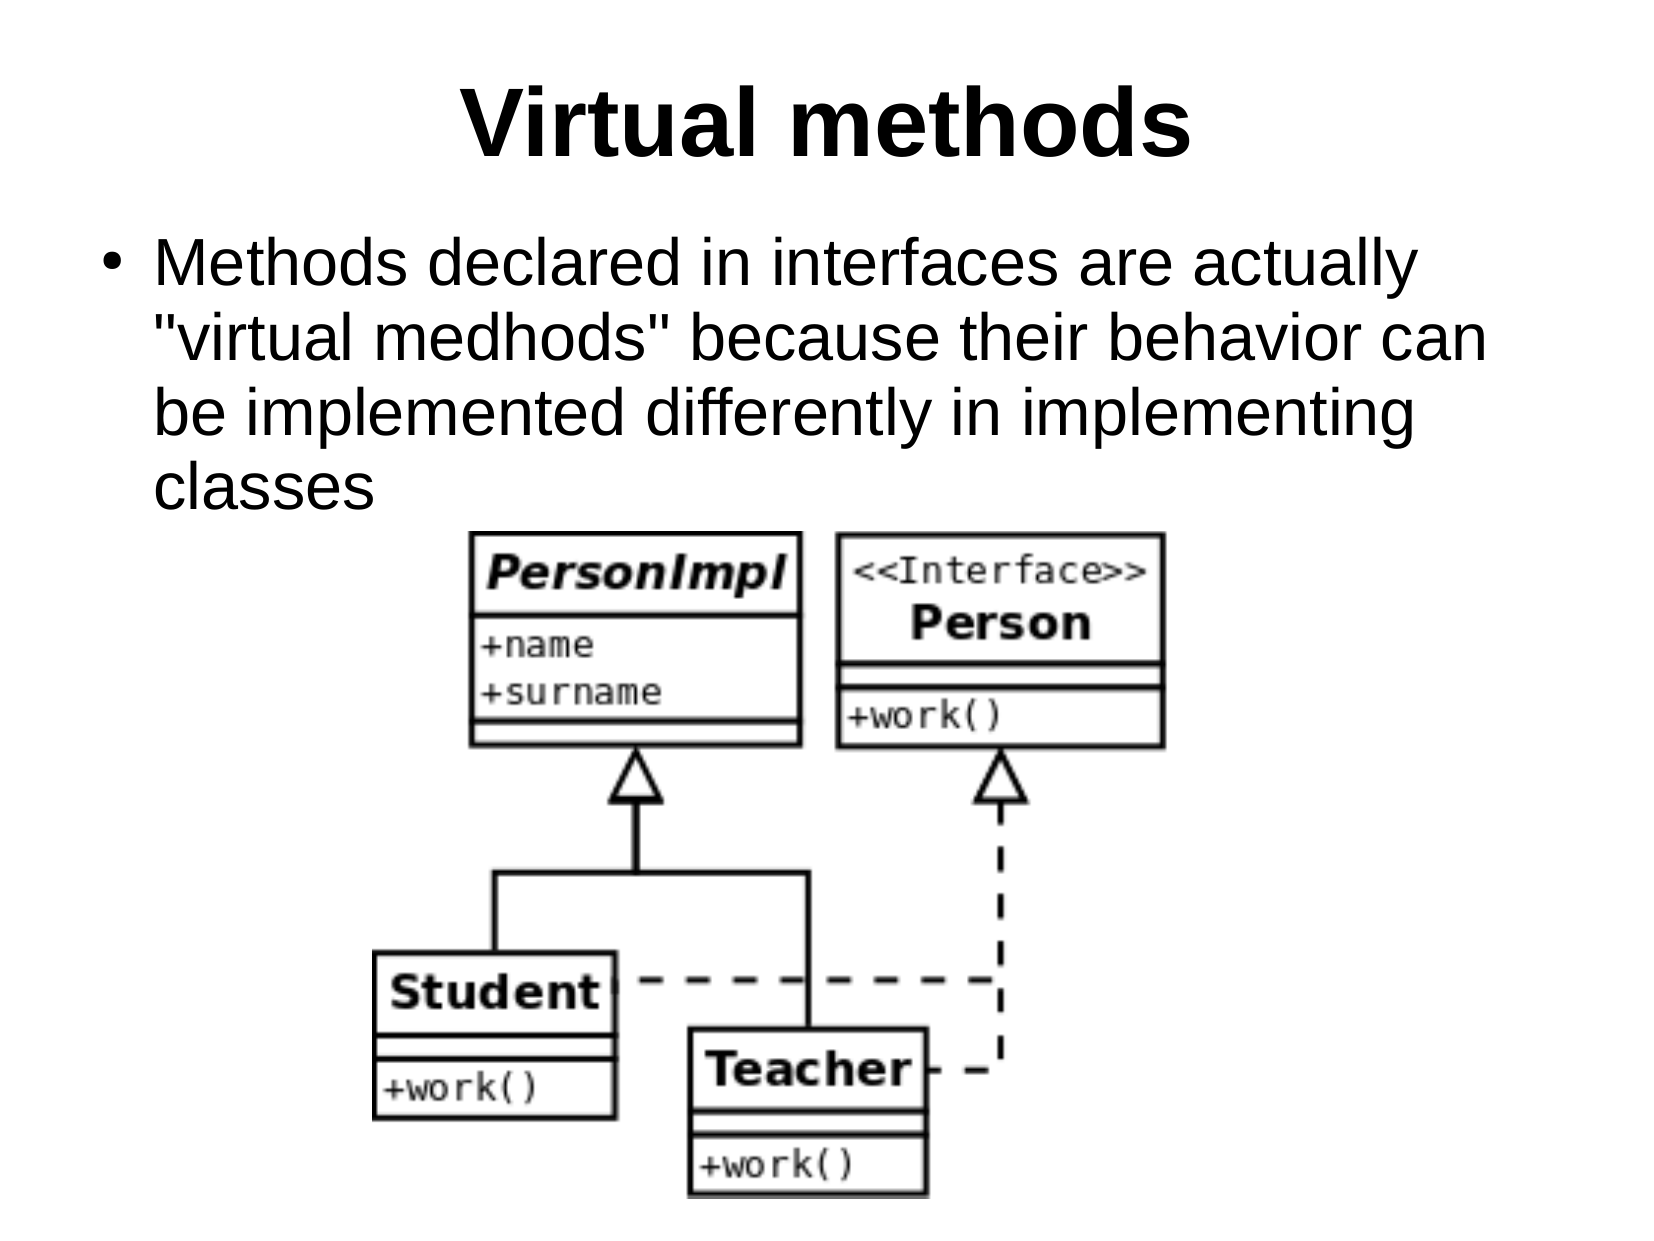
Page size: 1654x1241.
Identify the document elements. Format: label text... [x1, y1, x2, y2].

list Methods declared in interfaces are actually "virtual medhods" because their behavior can be implemented differently in implementing classes [82, 225, 1538, 1186]
title Virtual methods [82, 49, 1571, 196]
picture [372, 531, 1170, 1199]
